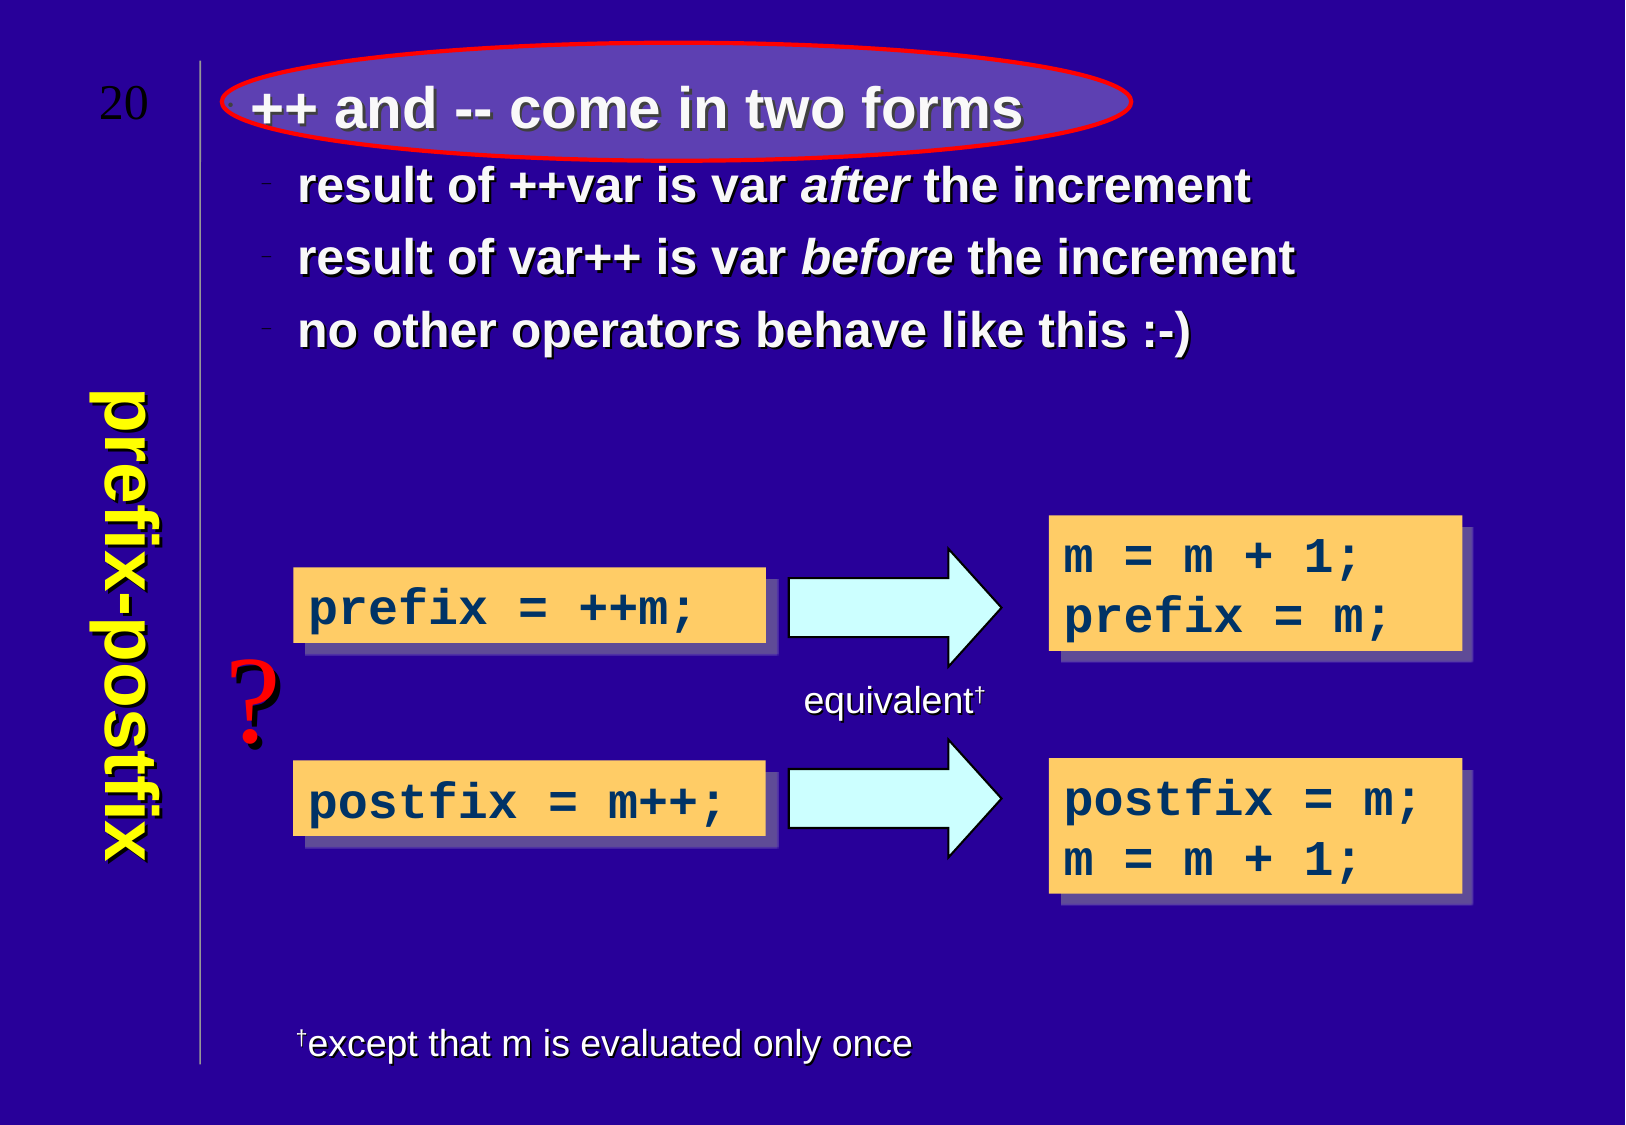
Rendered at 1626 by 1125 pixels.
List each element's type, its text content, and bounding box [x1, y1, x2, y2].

text_box [788, 548, 1002, 667]
text_box postfix = m++; [293, 760, 766, 836]
text_box postfix = m; m = m + 1; [1048, 758, 1463, 894]
list ++ and -- come in two forms result of ++var is var after the increment result of var++ is var before the increment no other operators behave like this :-) [212, 62, 1550, 1063]
text_box m = m + 1; prefix = m; [1048, 515, 1463, 651]
text_box prefix = ++m; [293, 567, 766, 643]
text_box [221, 42, 1132, 161]
text_box [788, 739, 1002, 858]
title prefix-postfix [50, 187, 188, 1063]
text_box †except that m is evaluated only once [280, 1011, 1191, 1072]
text_box equivalent† [788, 668, 1061, 730]
text_box ? [210, 609, 297, 776]
